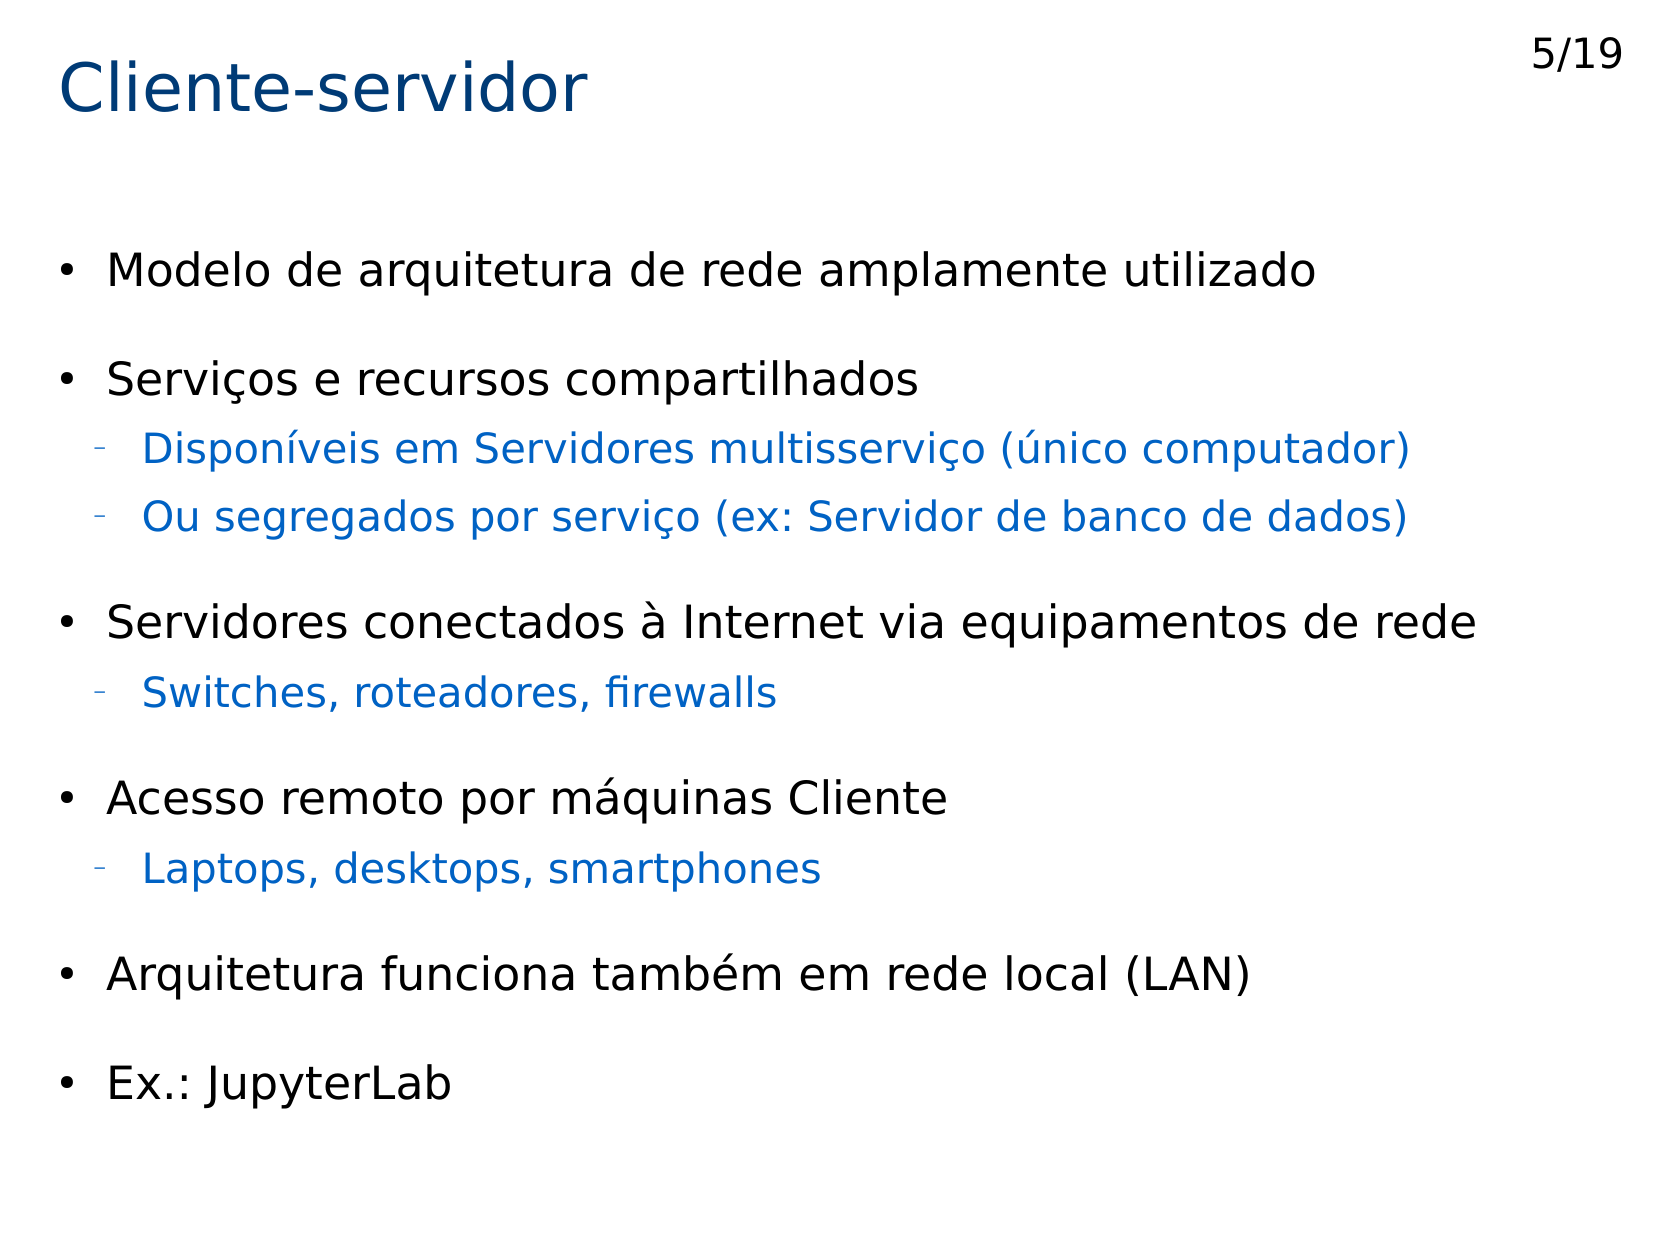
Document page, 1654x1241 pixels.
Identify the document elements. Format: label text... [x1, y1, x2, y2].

title Cliente-servidor [59, 29, 1506, 148]
list Modelo de arquitetura de rede amplamente utilizado Serviços e recursos compartilhados Disponíveis em Servidores multisserviço (único computador) Ou segregados por serviço (ex: Servidor de banco de dados) Servidores conectados à Internet via equipamentos de rede Switches, roteadores, firewalls Acesso remoto por máquinas Cliente Laptops, desktops, smartphones Arquitetura funciona também em rede local (LAN) Ex.: JupyterLab [59, 236, 1595, 1211]
